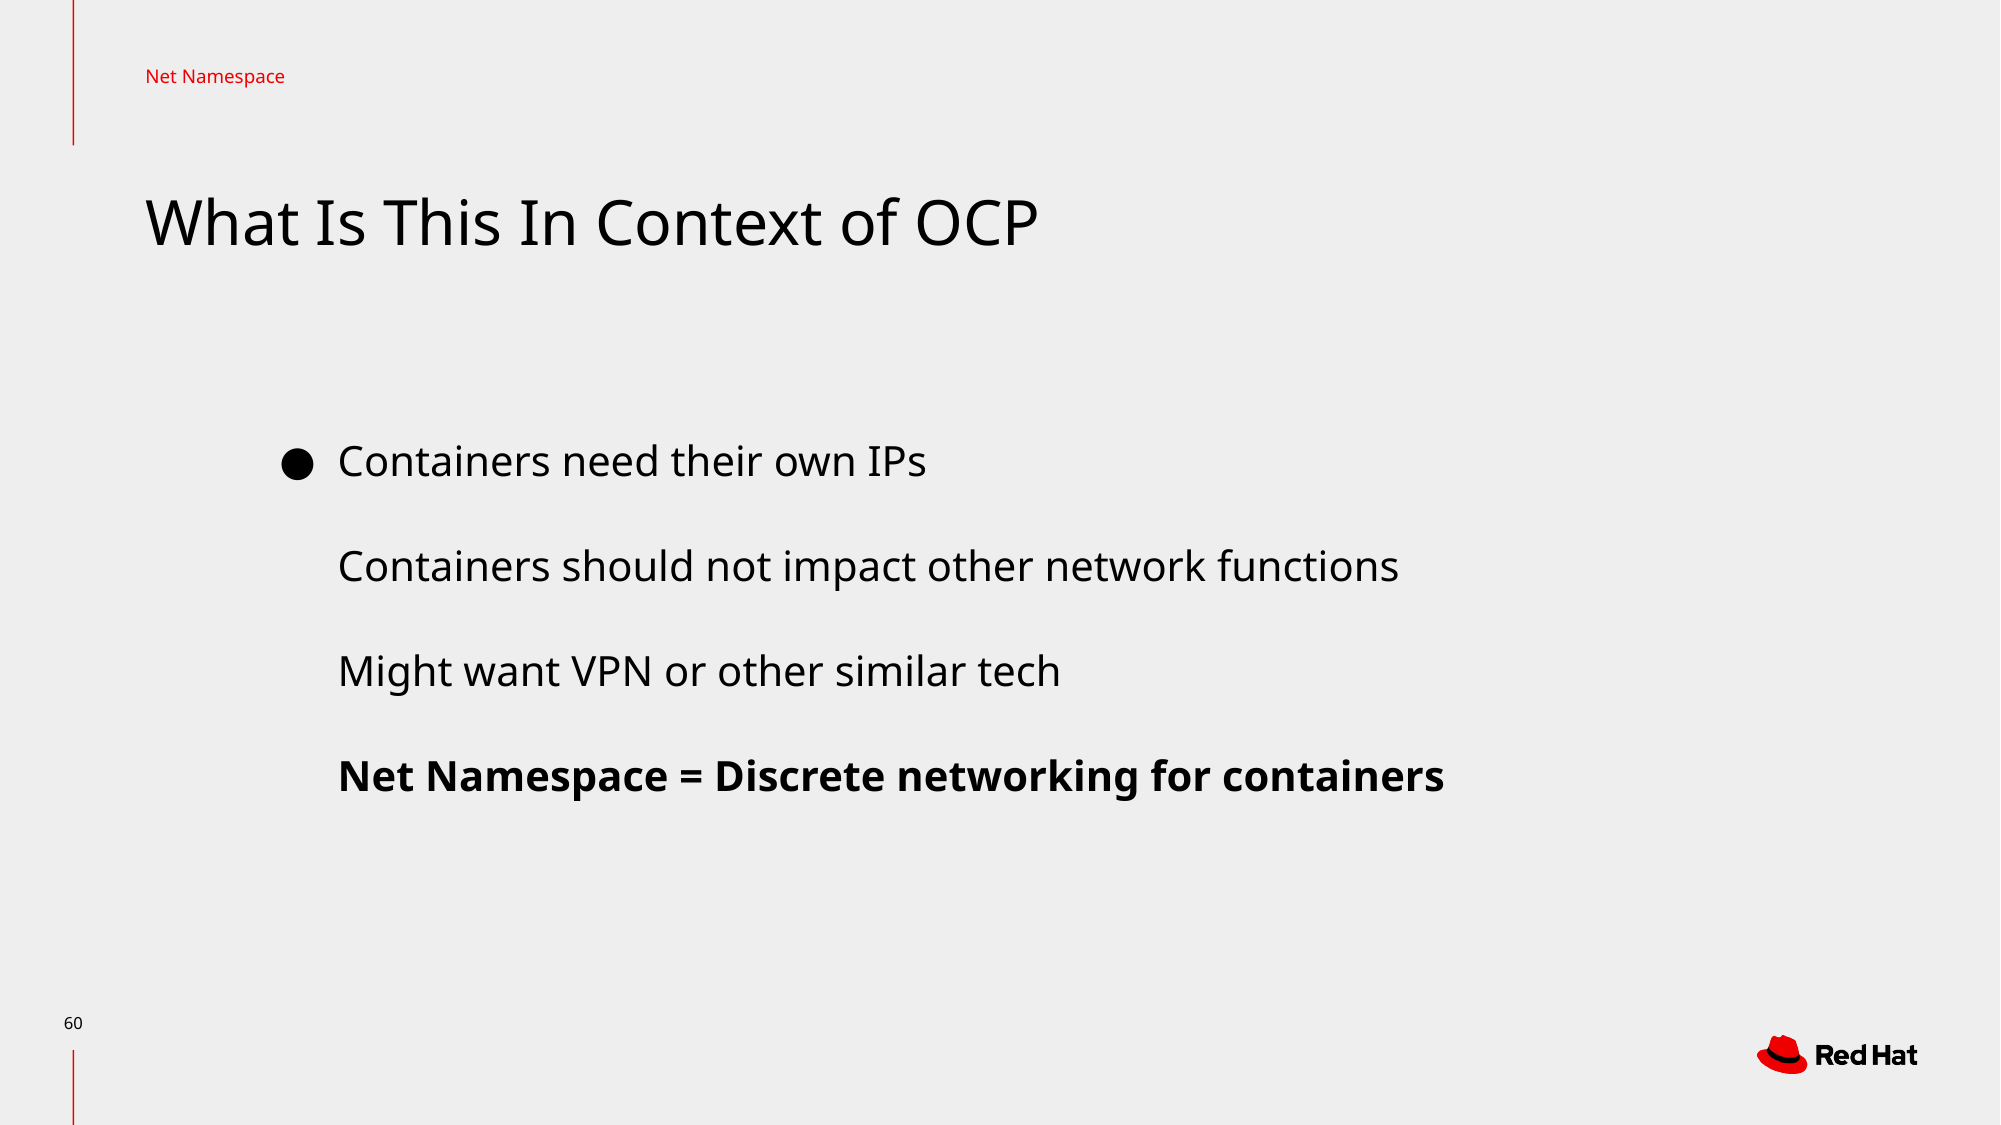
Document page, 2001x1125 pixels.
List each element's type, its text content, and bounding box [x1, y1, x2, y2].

title Containers need their own IPs Containers should not impact other network functions Might want VPN or other similar tech Net Namespace = Discrete networking for containers [262, 379, 1832, 774]
subtitle Net Namespace [73, 9, 919, 143]
picture [1757, 1035, 1918, 1074]
title What Is This In Context of OCP [73, 156, 1713, 269]
slide_number <number> [13, 1012, 134, 1036]
